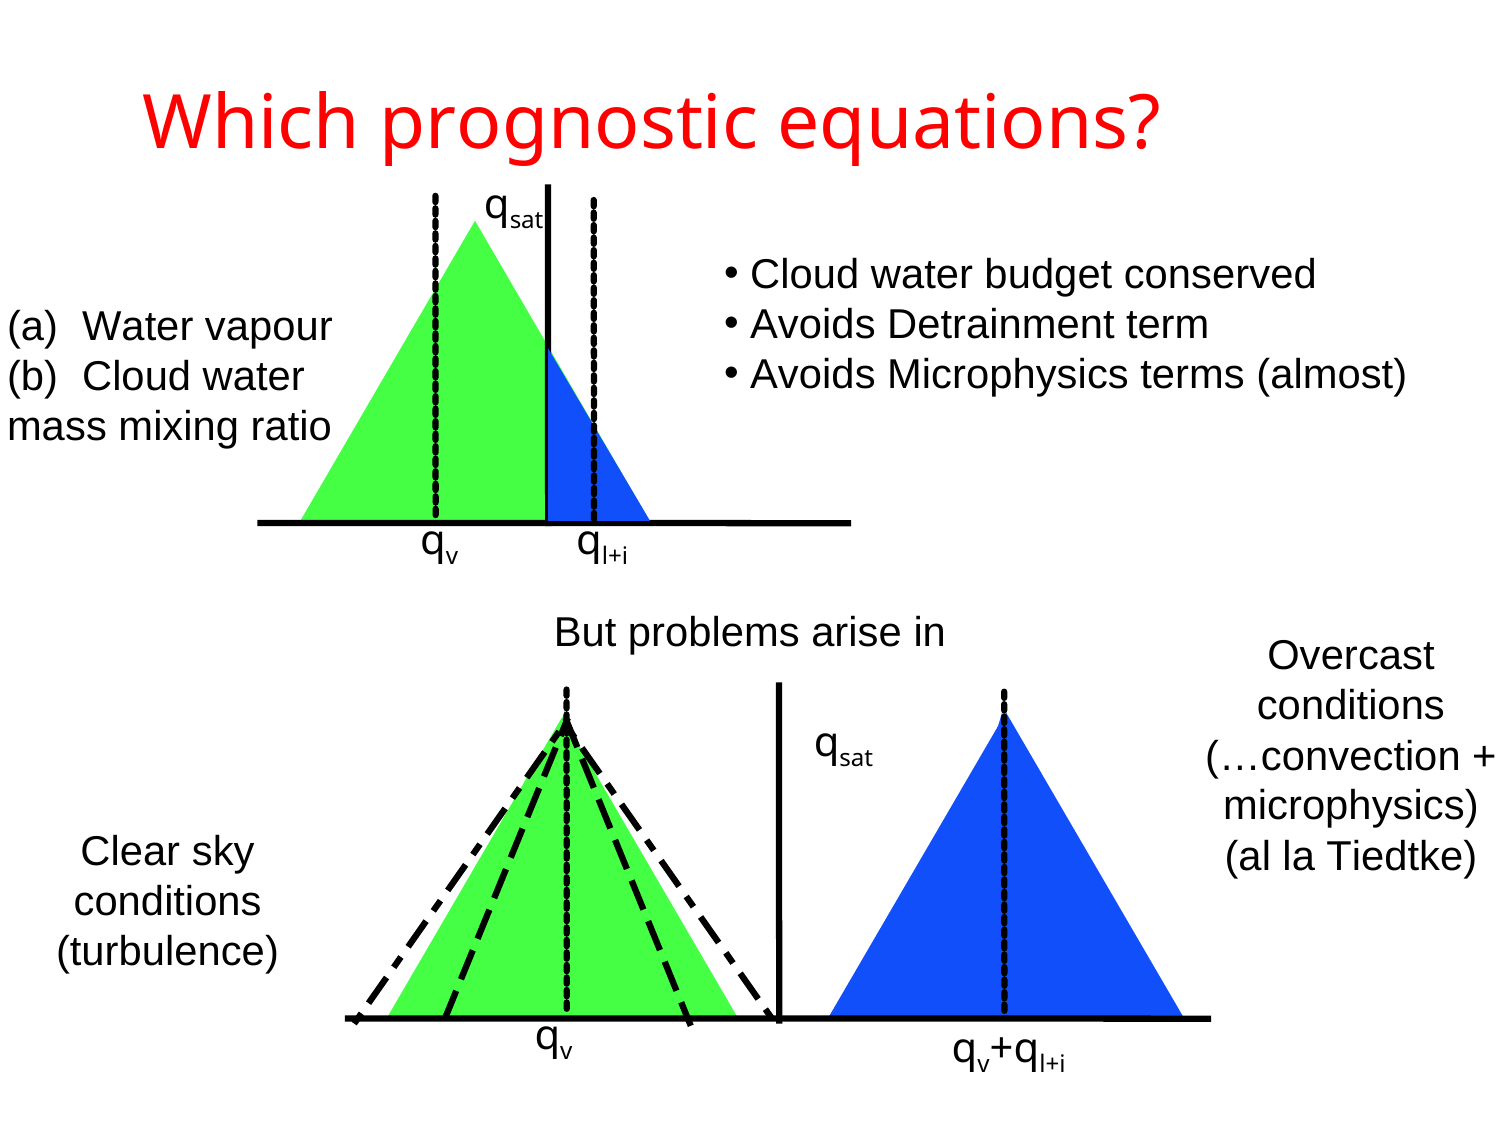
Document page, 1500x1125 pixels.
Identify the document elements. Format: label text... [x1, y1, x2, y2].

text_box [829, 716, 1003, 1015]
text_box qsat [798, 706, 889, 780]
title Which prognostic equations? [52, 50, 1253, 188]
text_box [568, 740, 737, 1015]
text_box Overcast conditions (…convection + microphysics)‏ (al la Tiedtke)‏ [1183, 621, 1500, 886]
text_box qsat [469, 169, 559, 242]
text_box [596, 432, 641, 504]
text_box [643, 508, 651, 521]
text_box [301, 292, 434, 519]
text_box qv+ql+i [936, 1012, 1081, 1086]
text_box [547, 347, 592, 521]
text_box qv [405, 504, 473, 578]
text_box Water vapour Cloud water mass mixing ratio [0, 291, 432, 457]
text_box Cloud water budget conserved Avoids Detrainment term Avoids Microphysics terms (almost)‏ [709, 239, 1423, 405]
text_box qv [519, 1000, 588, 1073]
text_box [1006, 713, 1183, 1015]
text_box [388, 716, 565, 1015]
text_box [437, 220, 545, 519]
text_box ql+i [561, 504, 643, 578]
text_box Clear sky conditions (turbulence)‏ [0, 816, 336, 982]
text_box But problems arise in [539, 598, 1067, 663]
